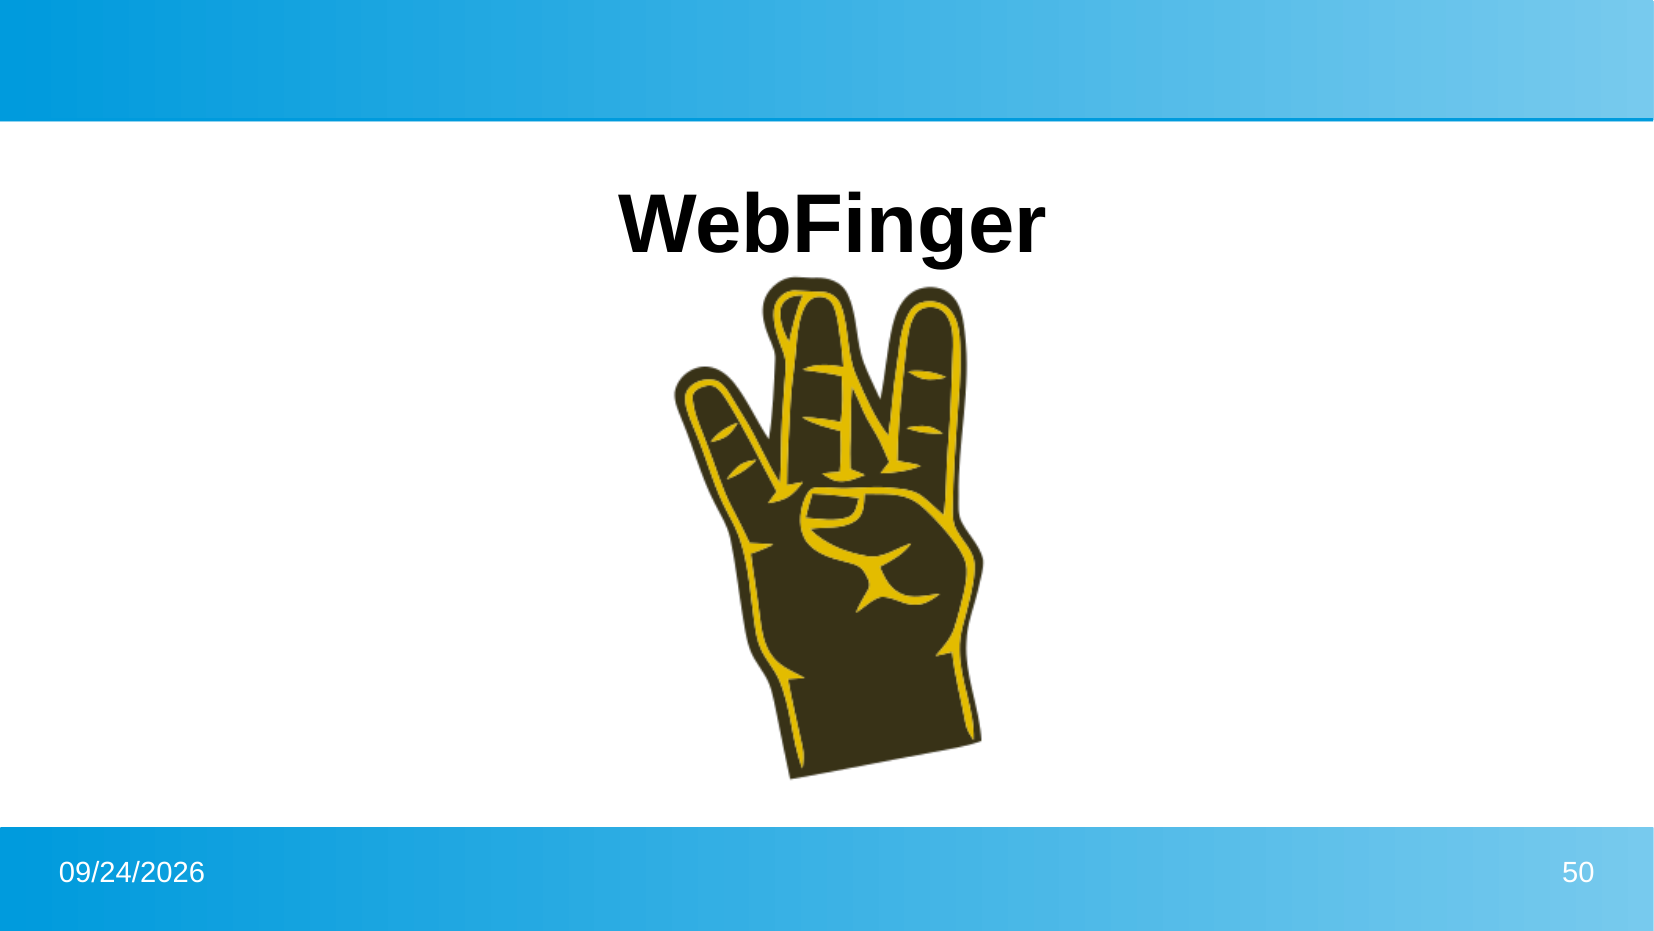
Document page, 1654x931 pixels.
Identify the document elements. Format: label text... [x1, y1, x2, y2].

picture [657, 262, 1002, 793]
list WebFinger [187, 177, 1479, 338]
